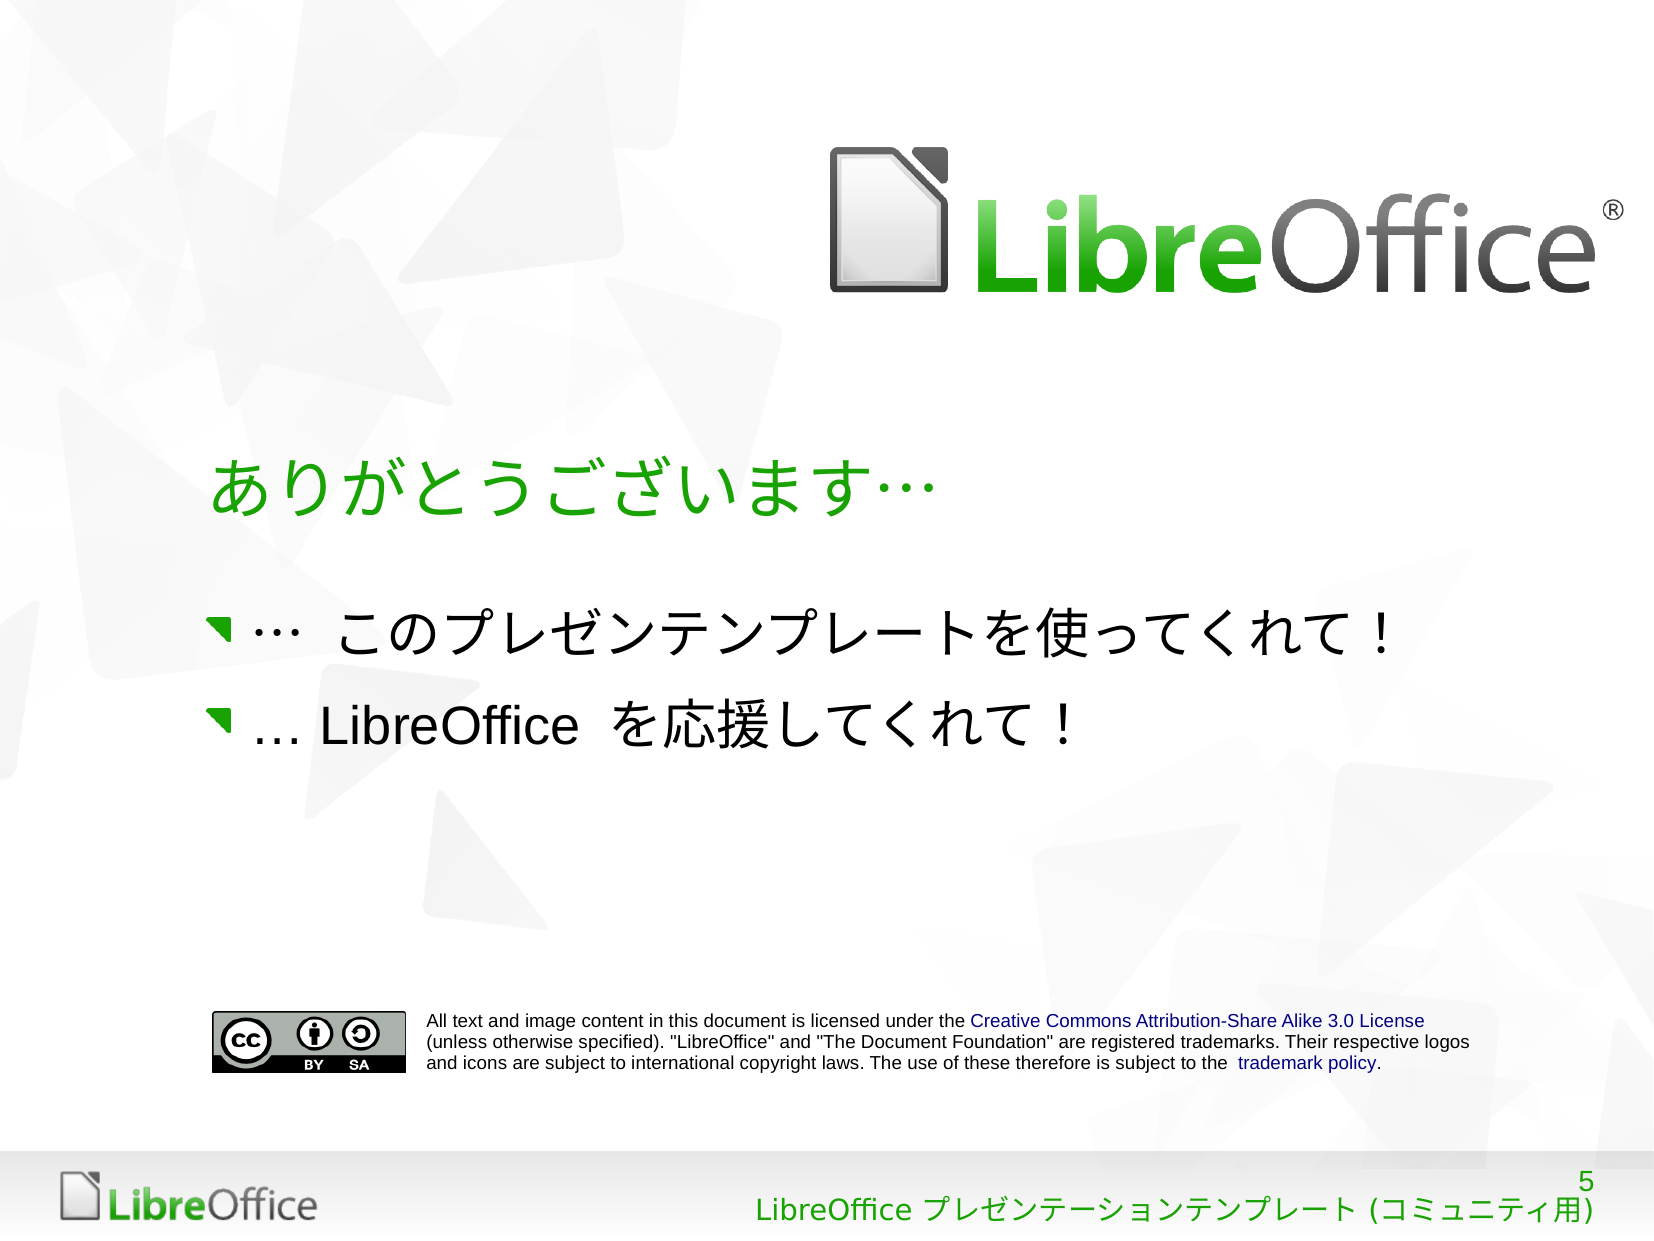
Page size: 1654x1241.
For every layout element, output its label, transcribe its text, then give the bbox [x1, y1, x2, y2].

picture [212, 1011, 406, 1073]
picture [0, 0, 1654, 930]
picture [41, 1152, 337, 1240]
picture [915, 548, 1654, 1169]
title ありがとうございます… [206, 395, 1477, 573]
list … このプレゼンテンプレートを使ってくれて！ … LibreOffice を応援してくれて！ [206, 590, 1477, 945]
